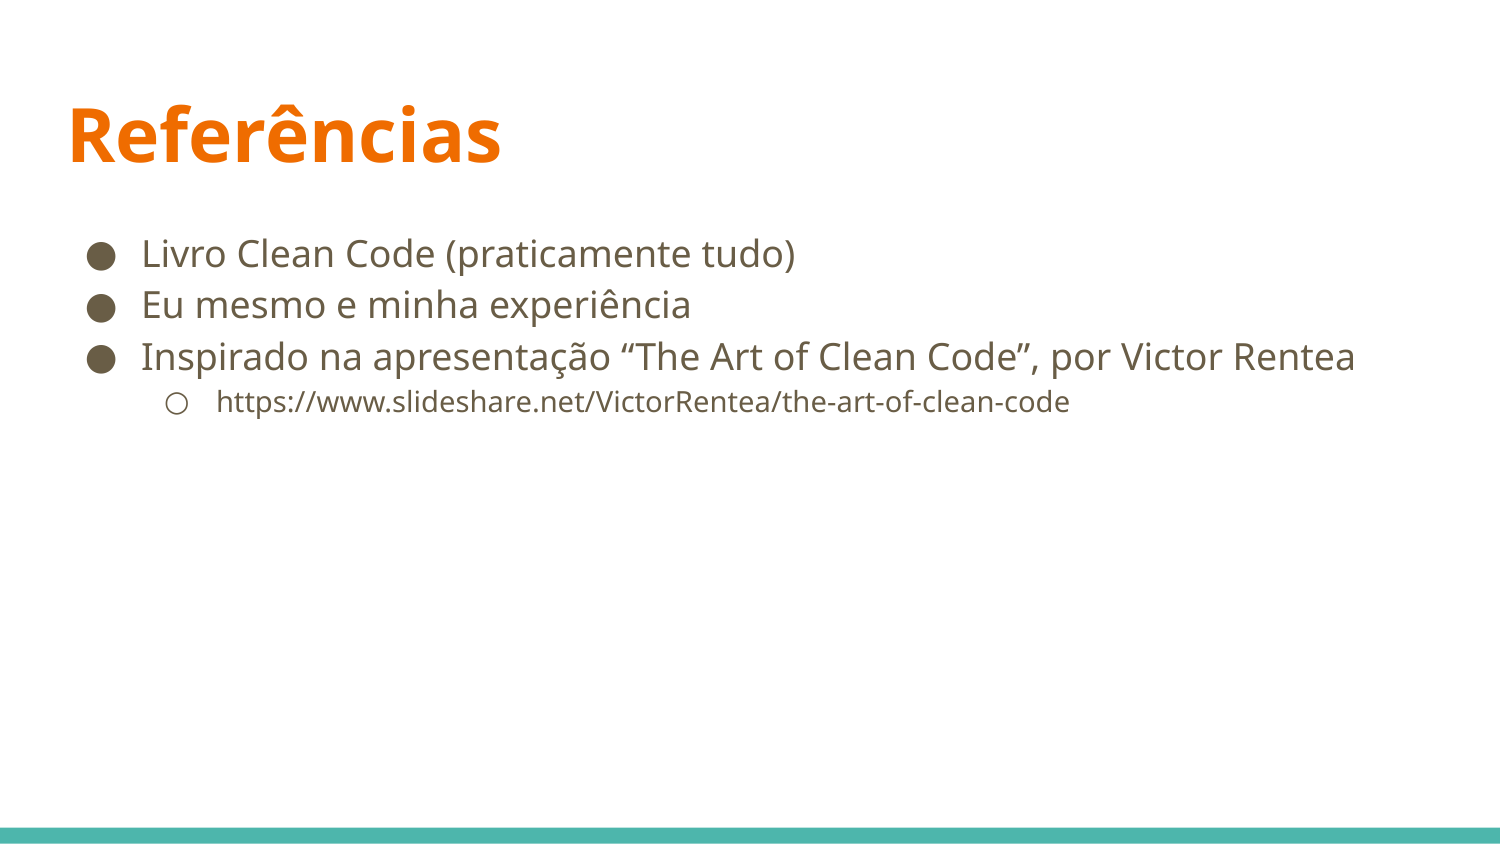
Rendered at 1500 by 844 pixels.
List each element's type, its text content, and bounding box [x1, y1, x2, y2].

list Livro Clean Code (praticamente tudo) Eu mesmo e minha experiência Inspirado na apresentação “The Art of Clean Code”, por Victor Rentea https://www.slideshare.net/VictorRentea/the-art-of-clean-code [51, 207, 1449, 750]
title Referências [51, 72, 1449, 189]
